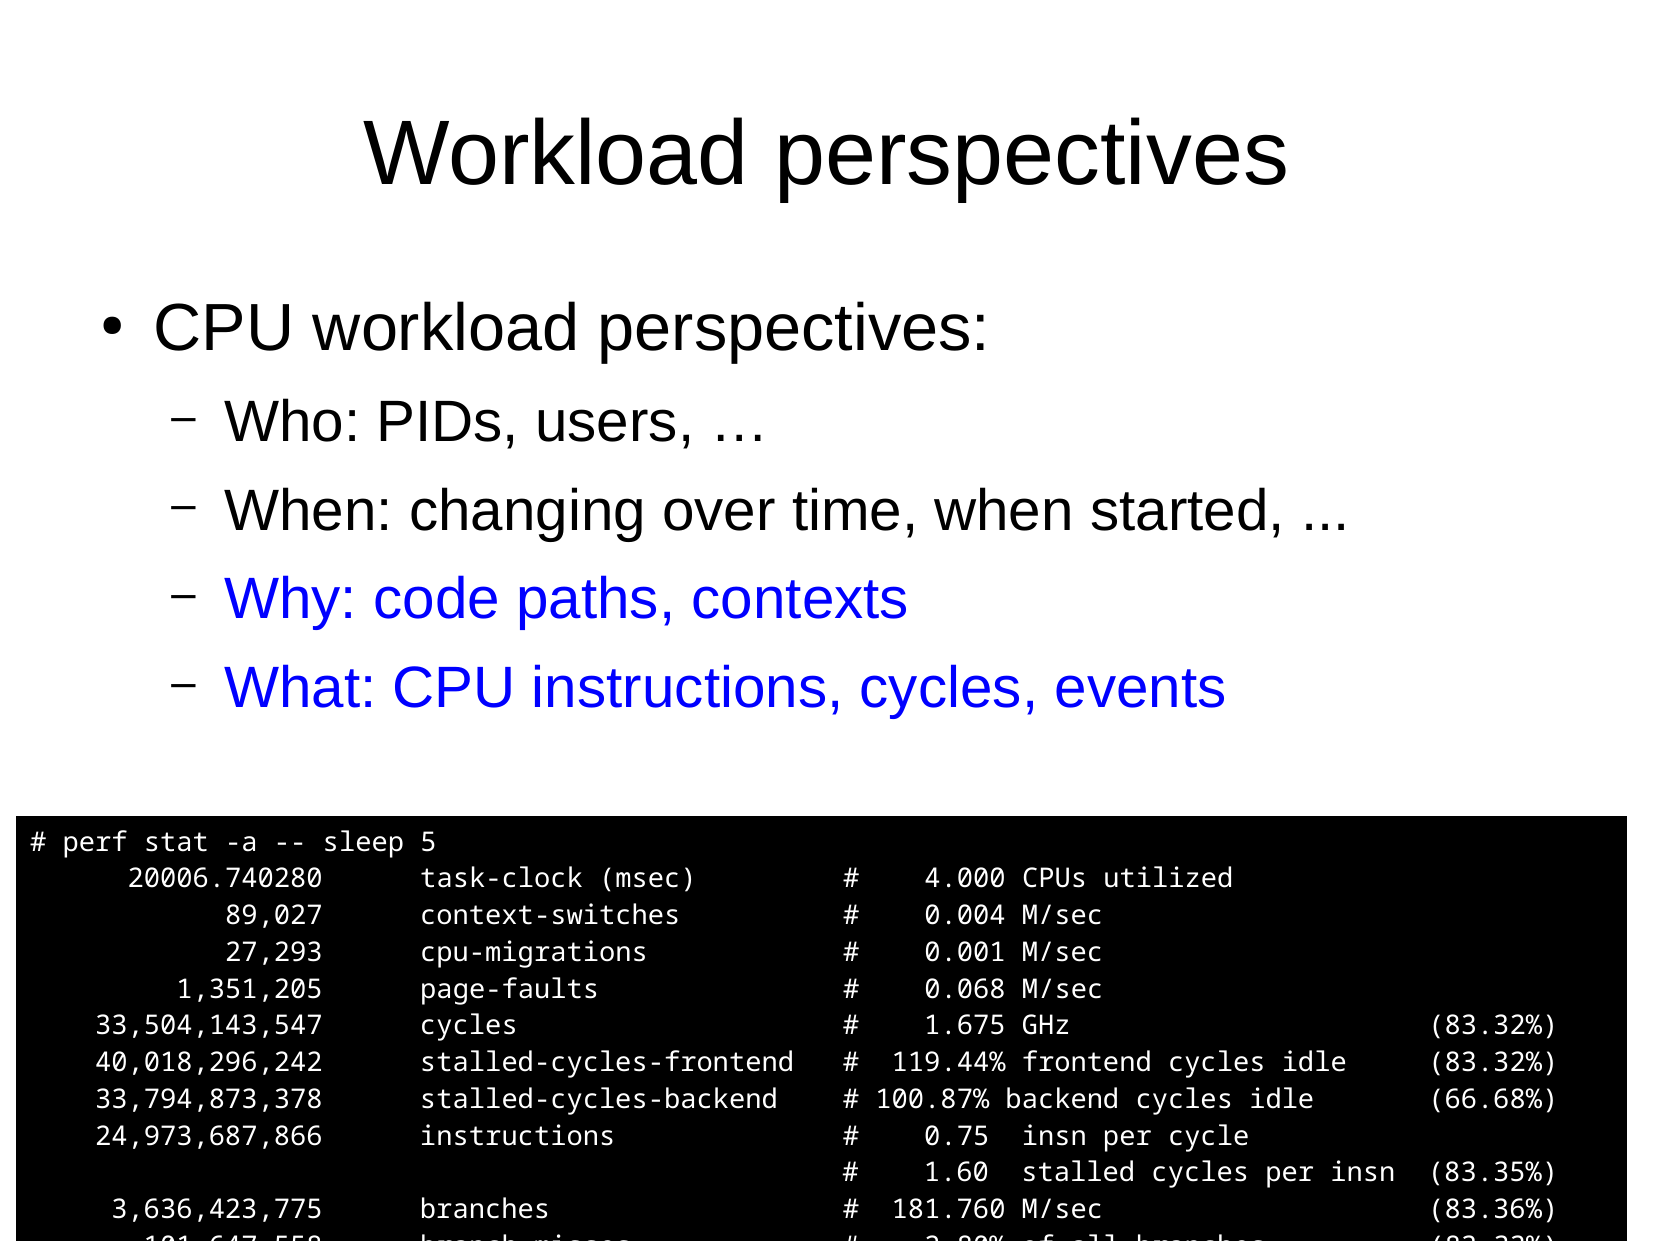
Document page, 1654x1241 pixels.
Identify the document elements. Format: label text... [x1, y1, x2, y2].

list CPU workload perspectives: Who: PIDs, users, … When: changing over time, when started, ... Why: code paths, contexts What: CPU instructions, cycles, events [82, 290, 1571, 815]
table_header # perf stat -a -- sleep 5 20006.740280 task-clock (msec) # 4.000 CPUs utilized 89,027 context-switches # 0.004 M/sec 27,293 cpu-migrations # 0.001 M/sec 1,351,205 page-faults # 0.068 M/sec 33,504,143,547 cycles # 1.675 GHz (83.32%) 40,018,296,242 stalled-cycles-frontend # 119.44% frontend cycles idle (83.32%) 33,794,873,378 stalled-cycles-backend # 100.87% backend cycles idle (66.68%) 24,973,687,866 instructions # 0.75 insn per cycle # 1.60 stalled cycles per insn (83.35%) 3,636,423,775 branches # 181.760 M/sec (83.36%) 101,647,558 branch-misses # 2.80% of all branches (83.33%) [16, 816, 1627, 1241]
title Workload perspectives [82, 49, 1571, 257]
